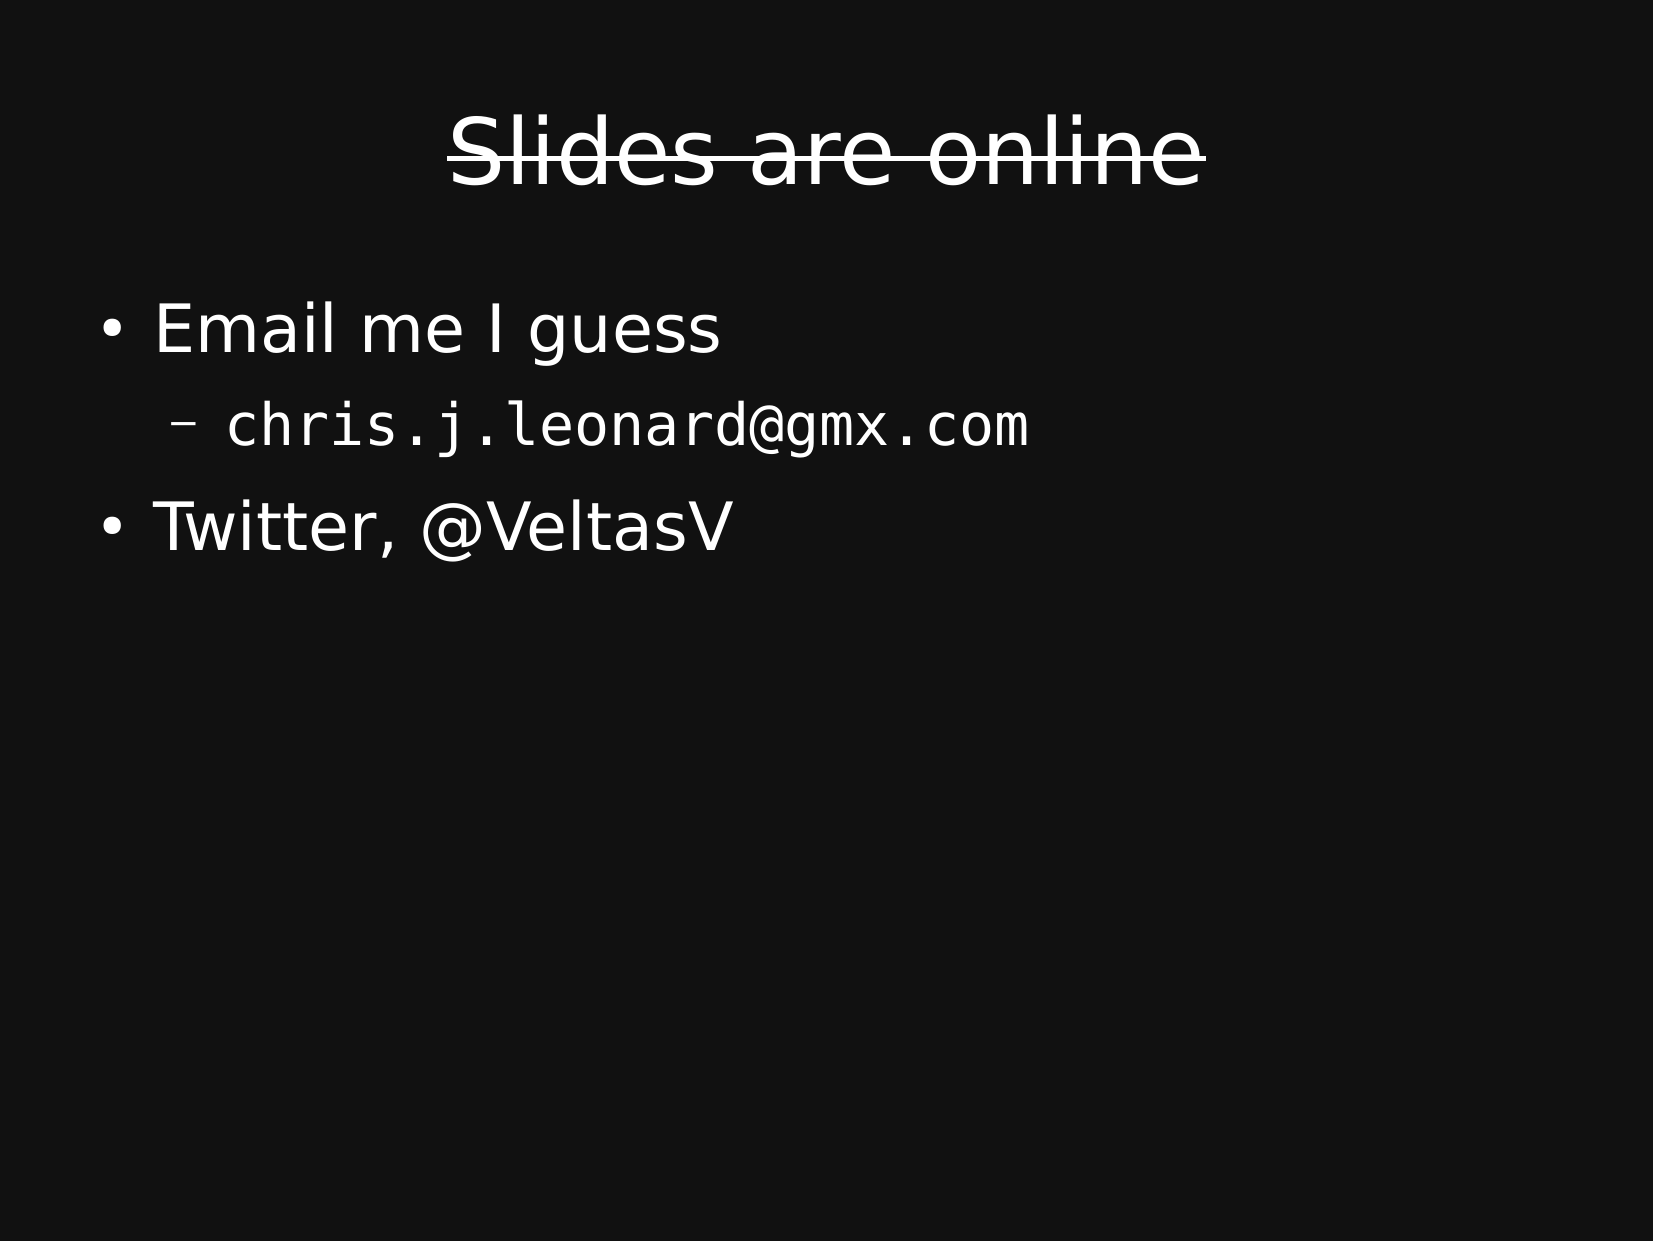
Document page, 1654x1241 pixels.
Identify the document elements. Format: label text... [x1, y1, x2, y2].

title Slides are online [82, 49, 1571, 257]
list Email me I guess chris.j.leonard@gmx.com Twitter, @VeltasV [82, 290, 1571, 1010]
